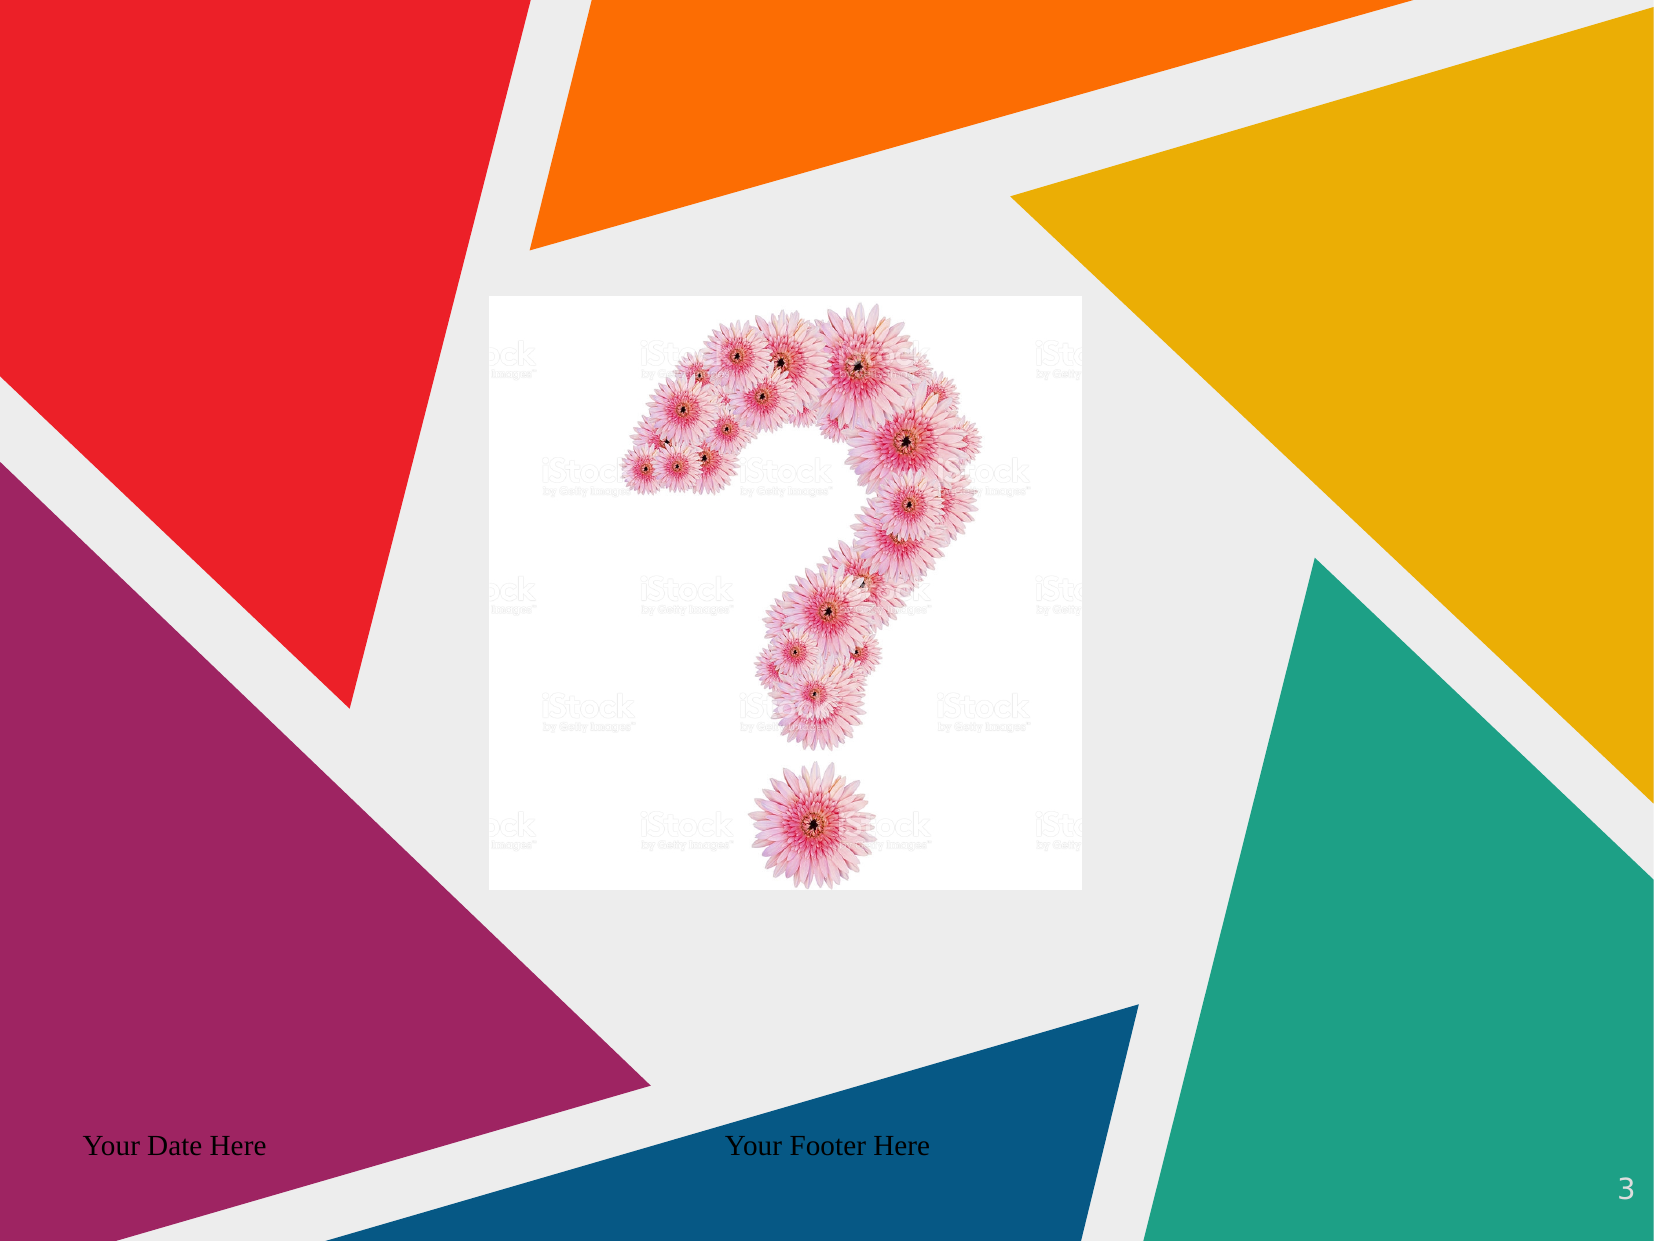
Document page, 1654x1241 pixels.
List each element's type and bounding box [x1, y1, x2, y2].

picture [489, 296, 1082, 890]
